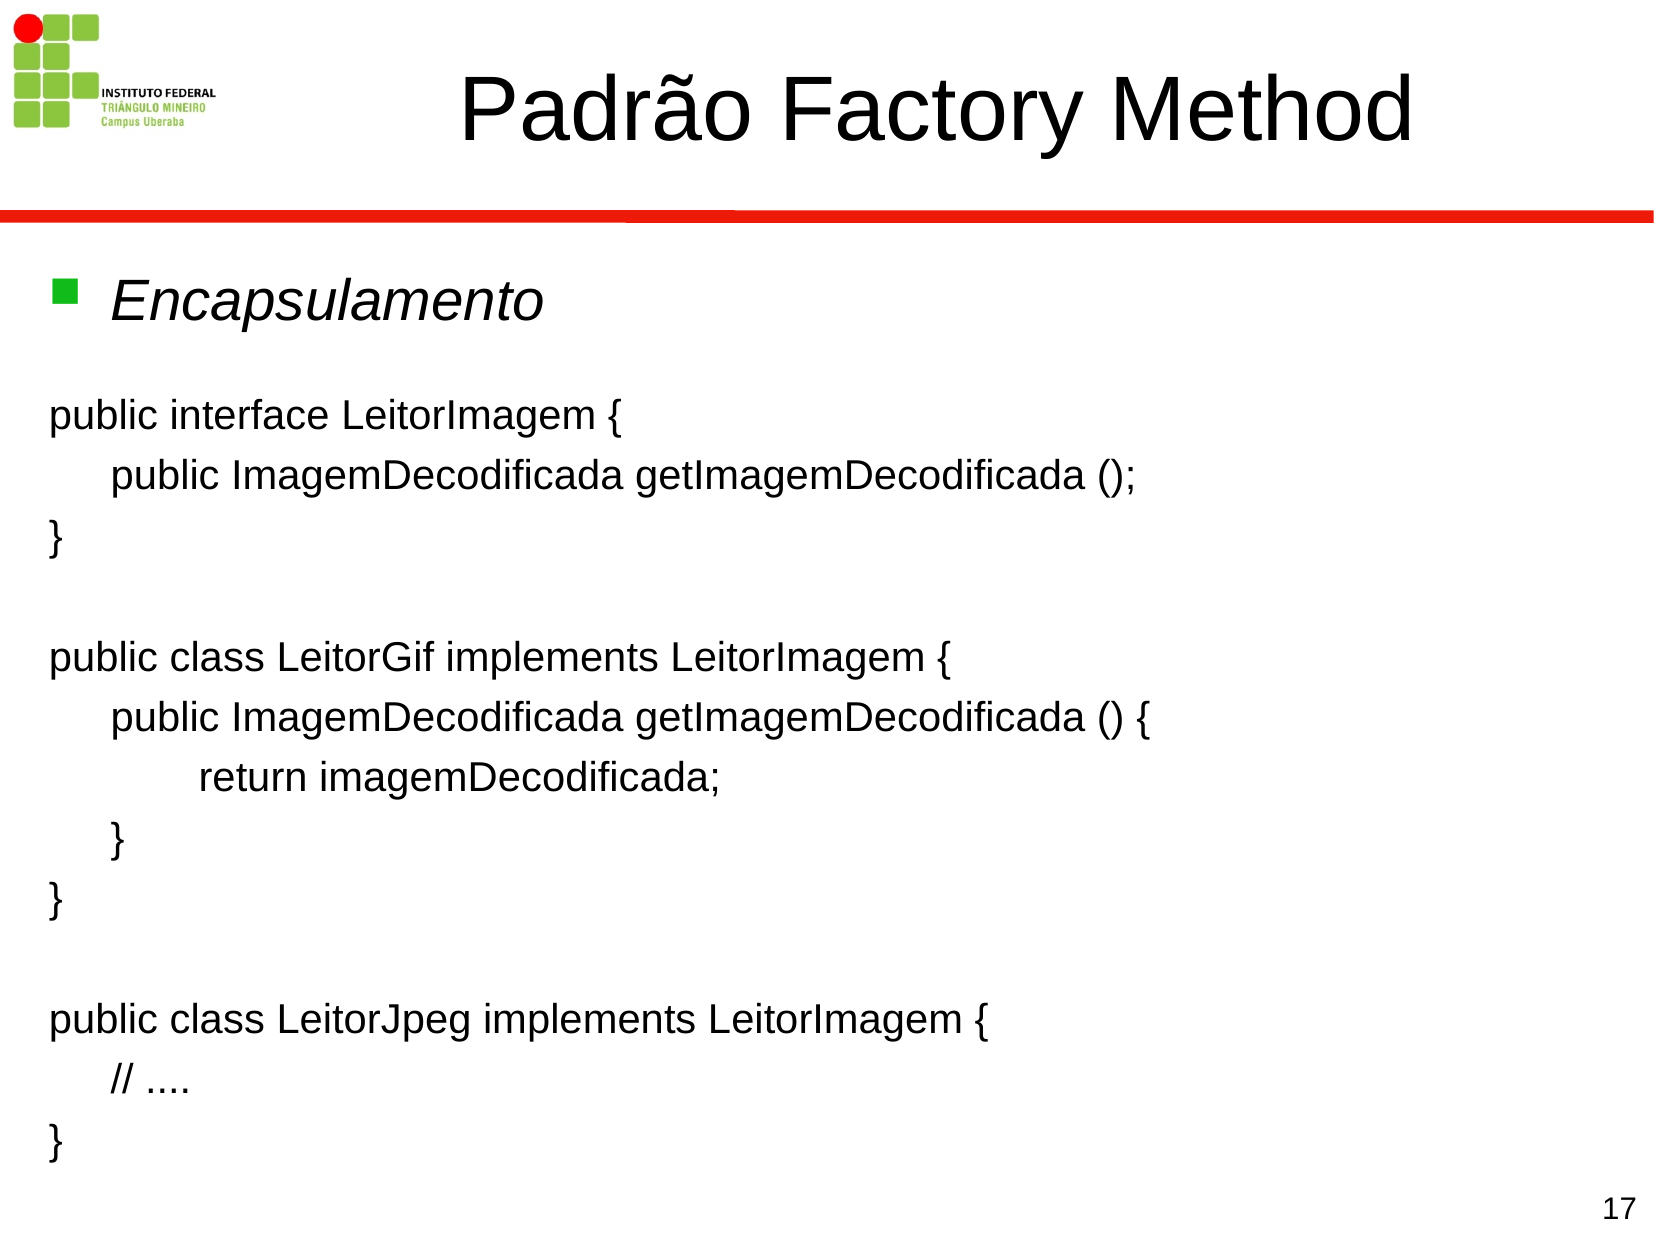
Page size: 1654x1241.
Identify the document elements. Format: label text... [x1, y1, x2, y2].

text_box Encapsulamento public interface LeitorImagem { public ImagemDecodificada getImagemDecodificada (); } public class LeitorGif implements LeitorImagem { public ImagemDecodificada getImagemDecodificada () { return imagemDecodificada; } } public class LeitorJpeg implements LeitorImagem { // .... } [32, 253, 1654, 1241]
picture [0, 2, 228, 139]
text_box Padrão Factory Method [253, 0, 1622, 207]
text_box <number> [1185, 1179, 1654, 1220]
